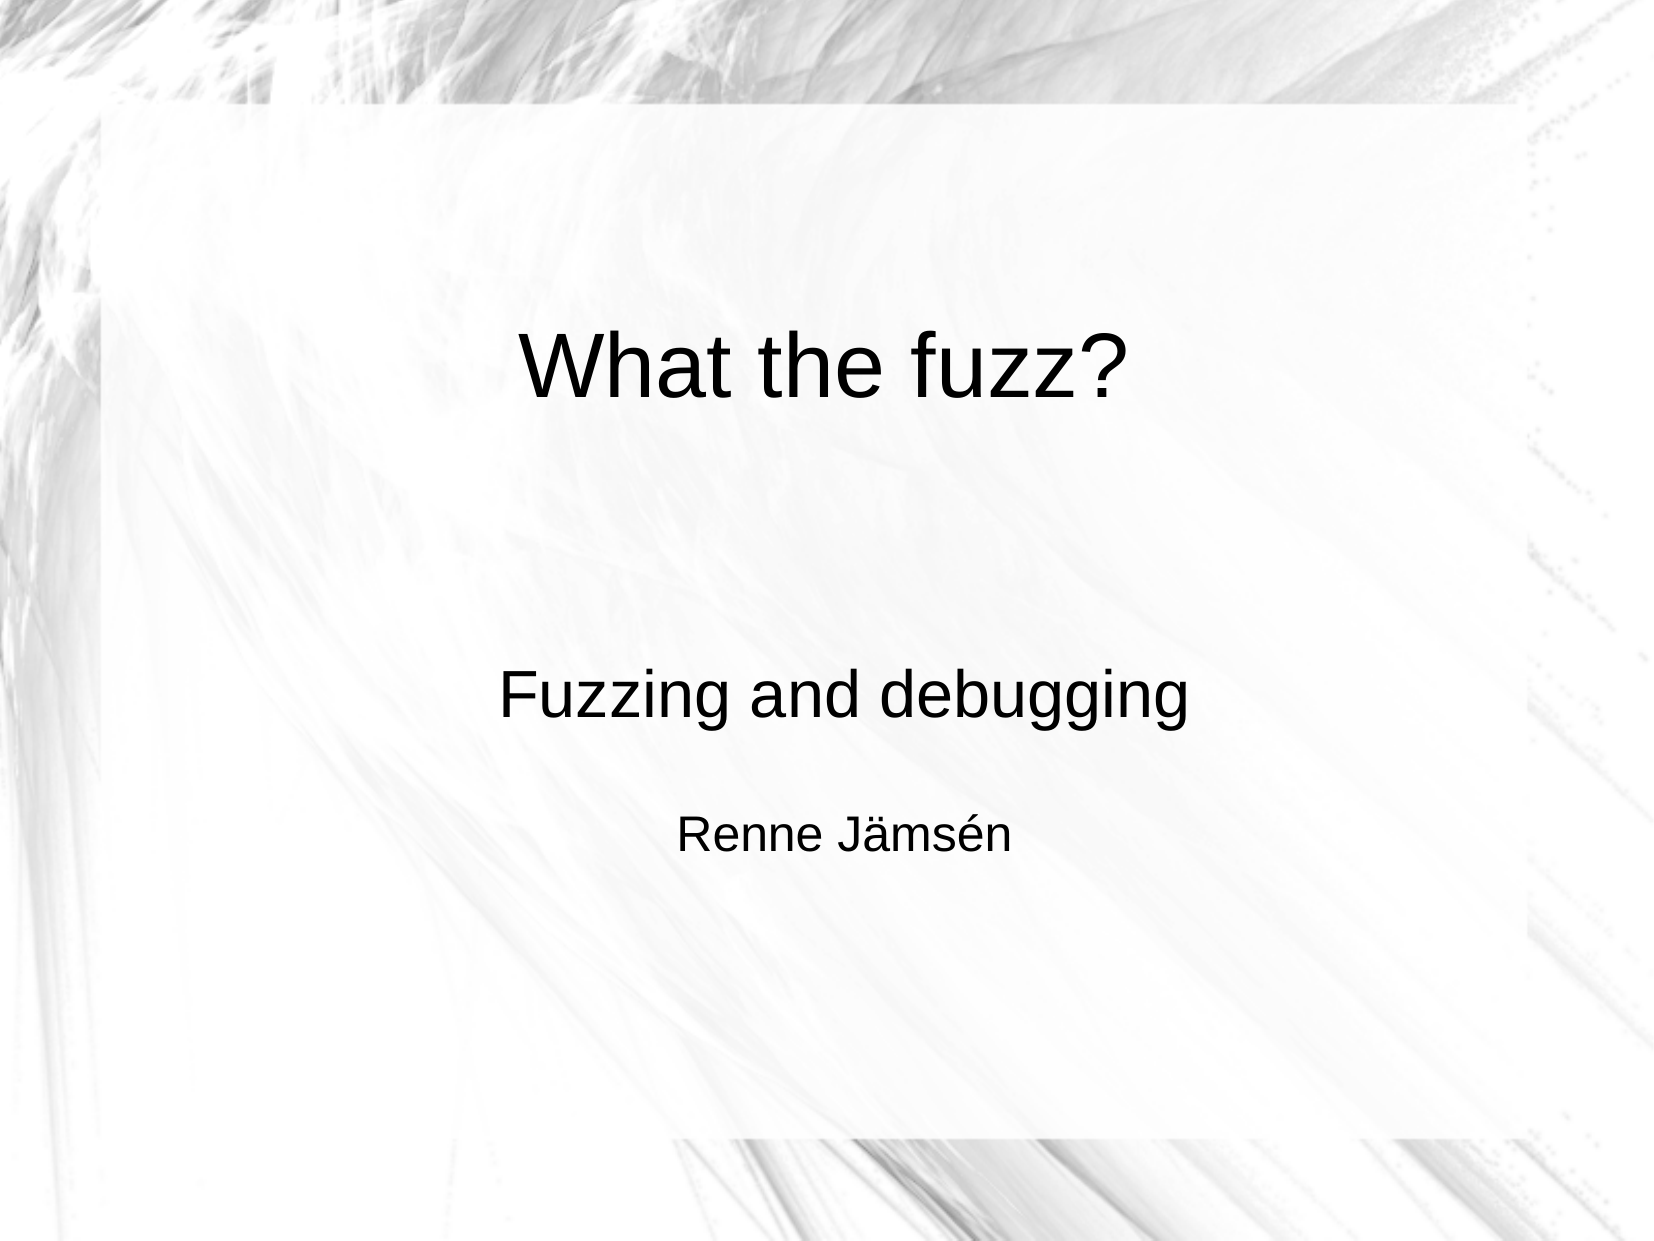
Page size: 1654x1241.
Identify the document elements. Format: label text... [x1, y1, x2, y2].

picture [0, 0, 1654, 1241]
title What the fuzz? [118, 282, 1531, 451]
subtitle Fuzzing and debugging Renne Jämsén [118, 495, 1571, 1024]
